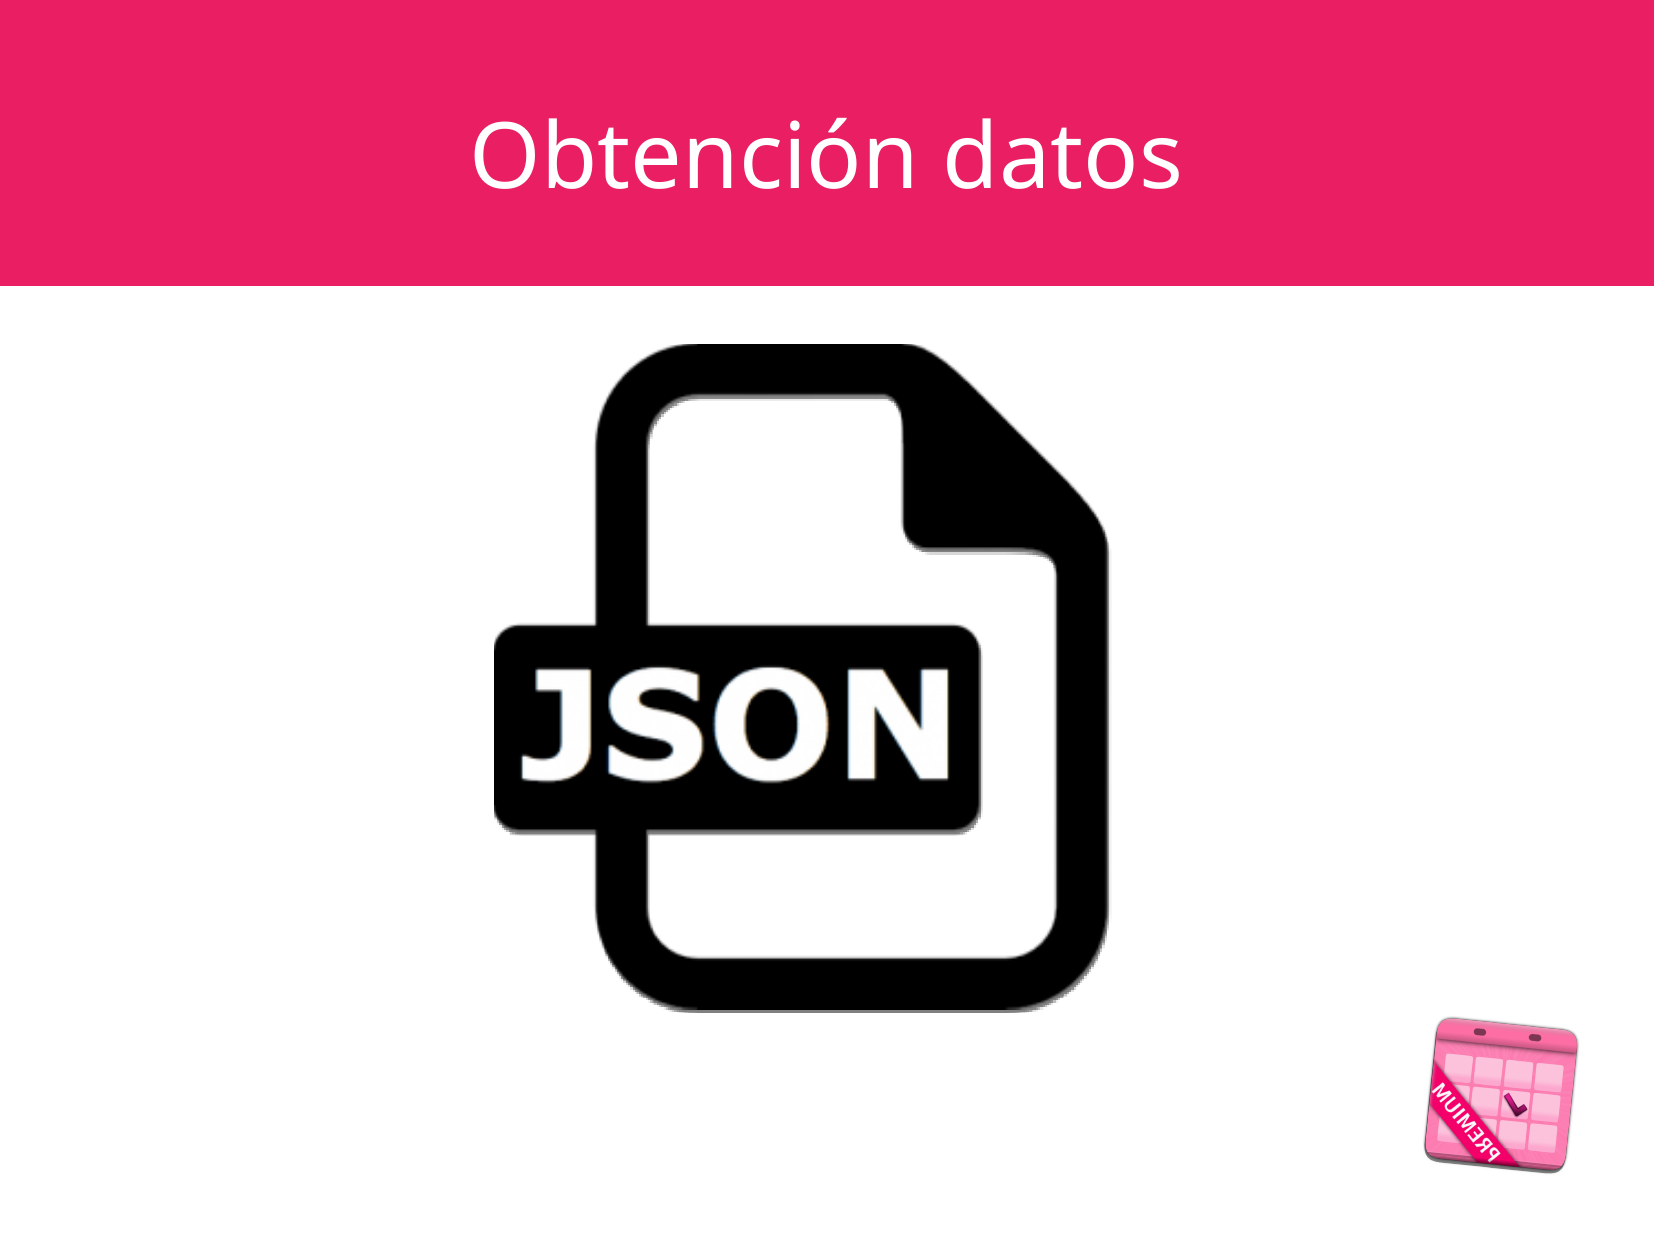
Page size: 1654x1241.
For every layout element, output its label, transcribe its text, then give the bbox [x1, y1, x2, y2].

title Obtención datos [82, 49, 1571, 257]
picture [1410, 1003, 1592, 1186]
picture [494, 344, 1159, 1010]
